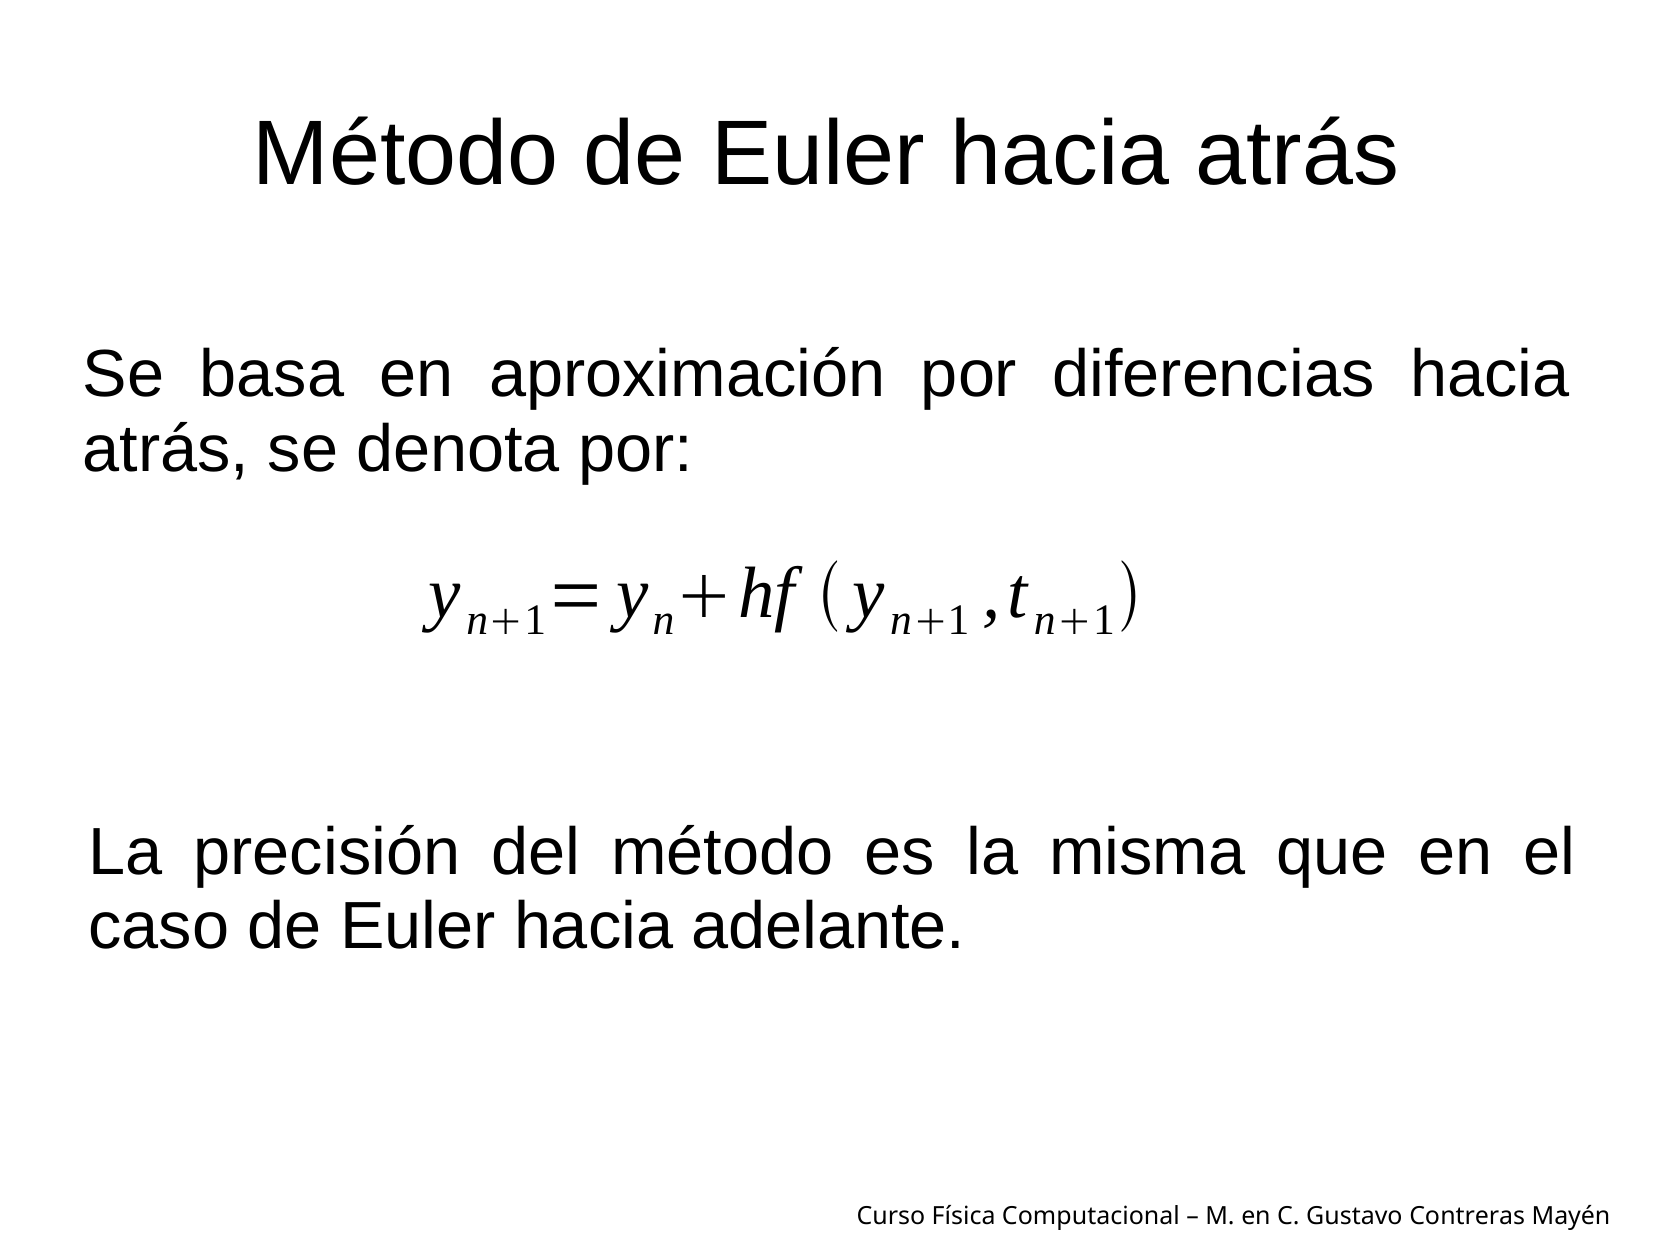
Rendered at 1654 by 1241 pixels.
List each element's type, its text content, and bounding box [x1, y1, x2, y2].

text_box La precisión del método es la misma que en el caso de Euler hacia adelante. [88, 767, 1577, 1010]
title Método de Euler hacia atrás [82, 49, 1571, 257]
subtitle Se basa en aproximación por diferencias hacia atrás, se denota por: [82, 290, 1571, 532]
chart [413, 553, 1147, 646]
